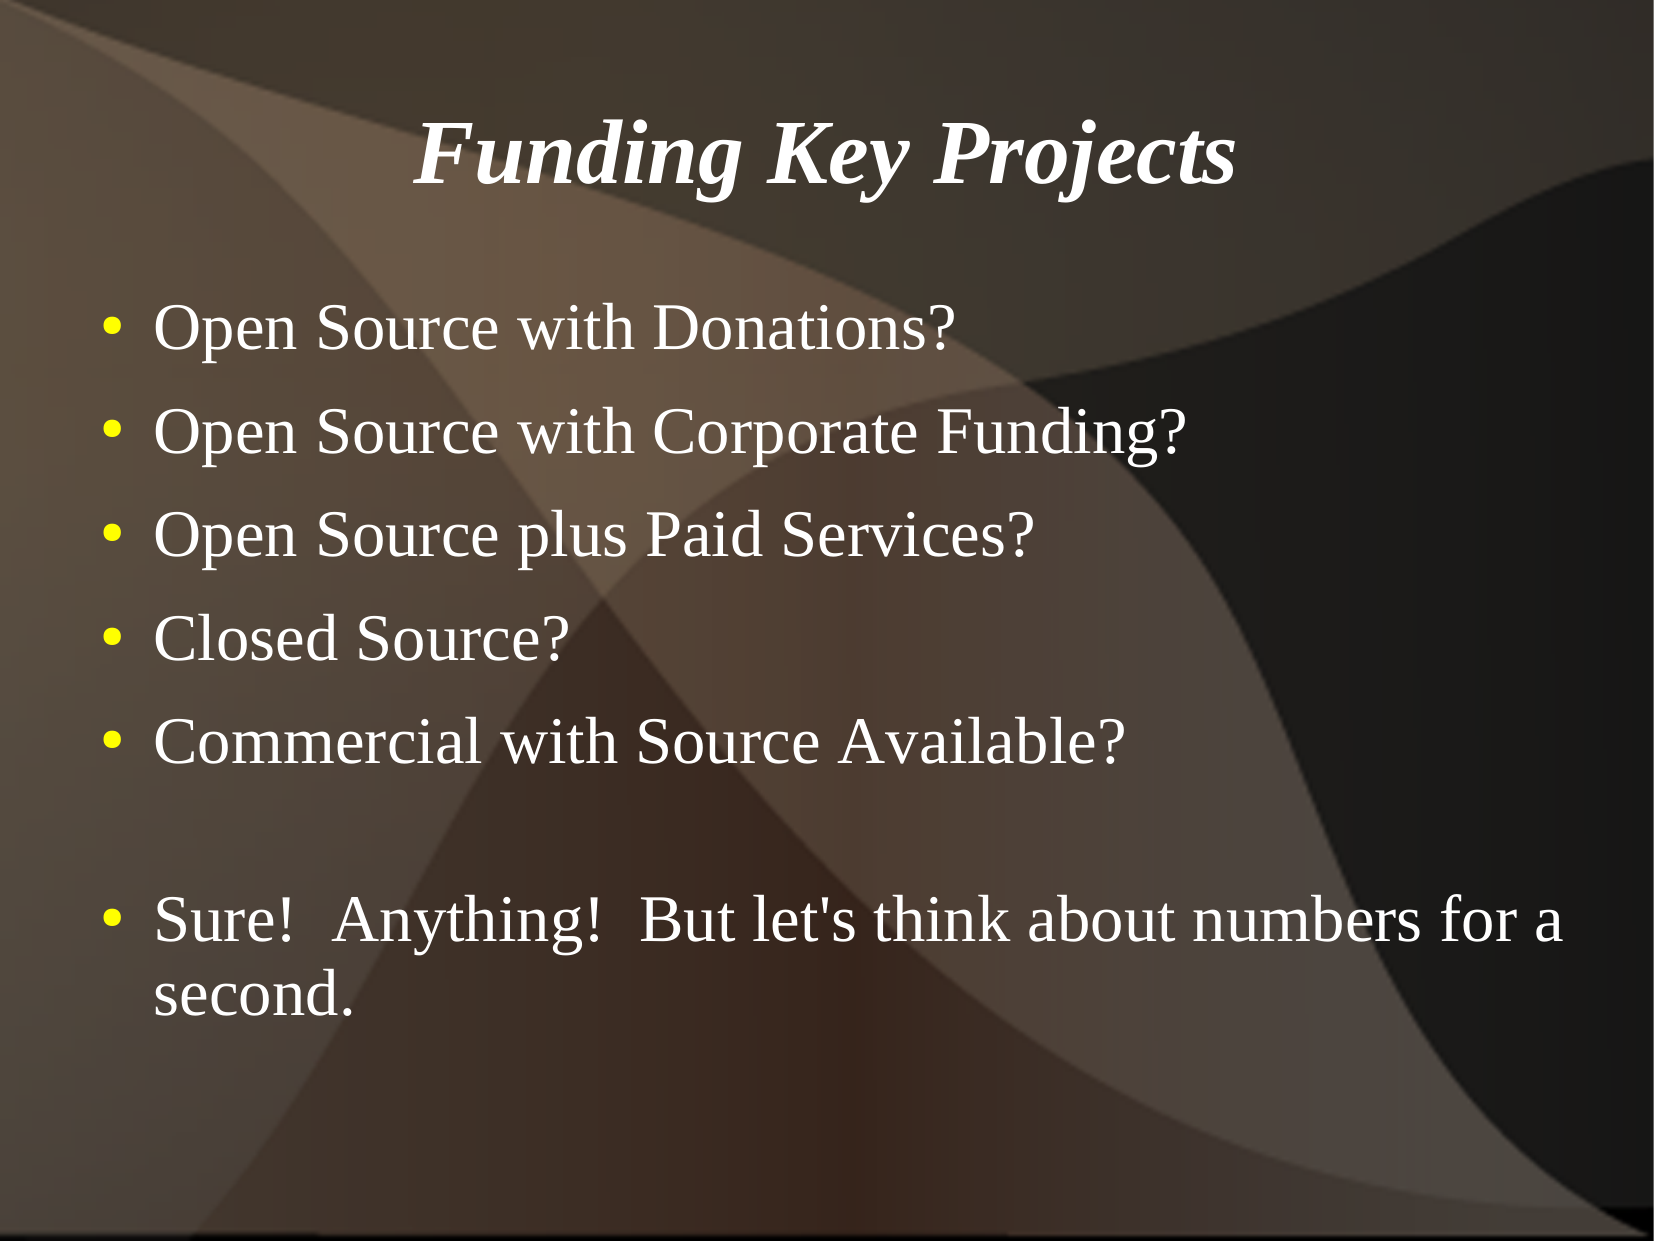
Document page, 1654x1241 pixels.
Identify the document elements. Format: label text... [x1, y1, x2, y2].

title Funding Key Projects [82, 49, 1571, 257]
picture [0, 0, 1654, 1241]
list Open Source with Donations? Open Source with Corporate Funding? Open Source plus Paid Services? Closed Source? Commercial with Source Available? Sure! Anything! But let's think about numbers for a second. [82, 290, 1571, 1109]
